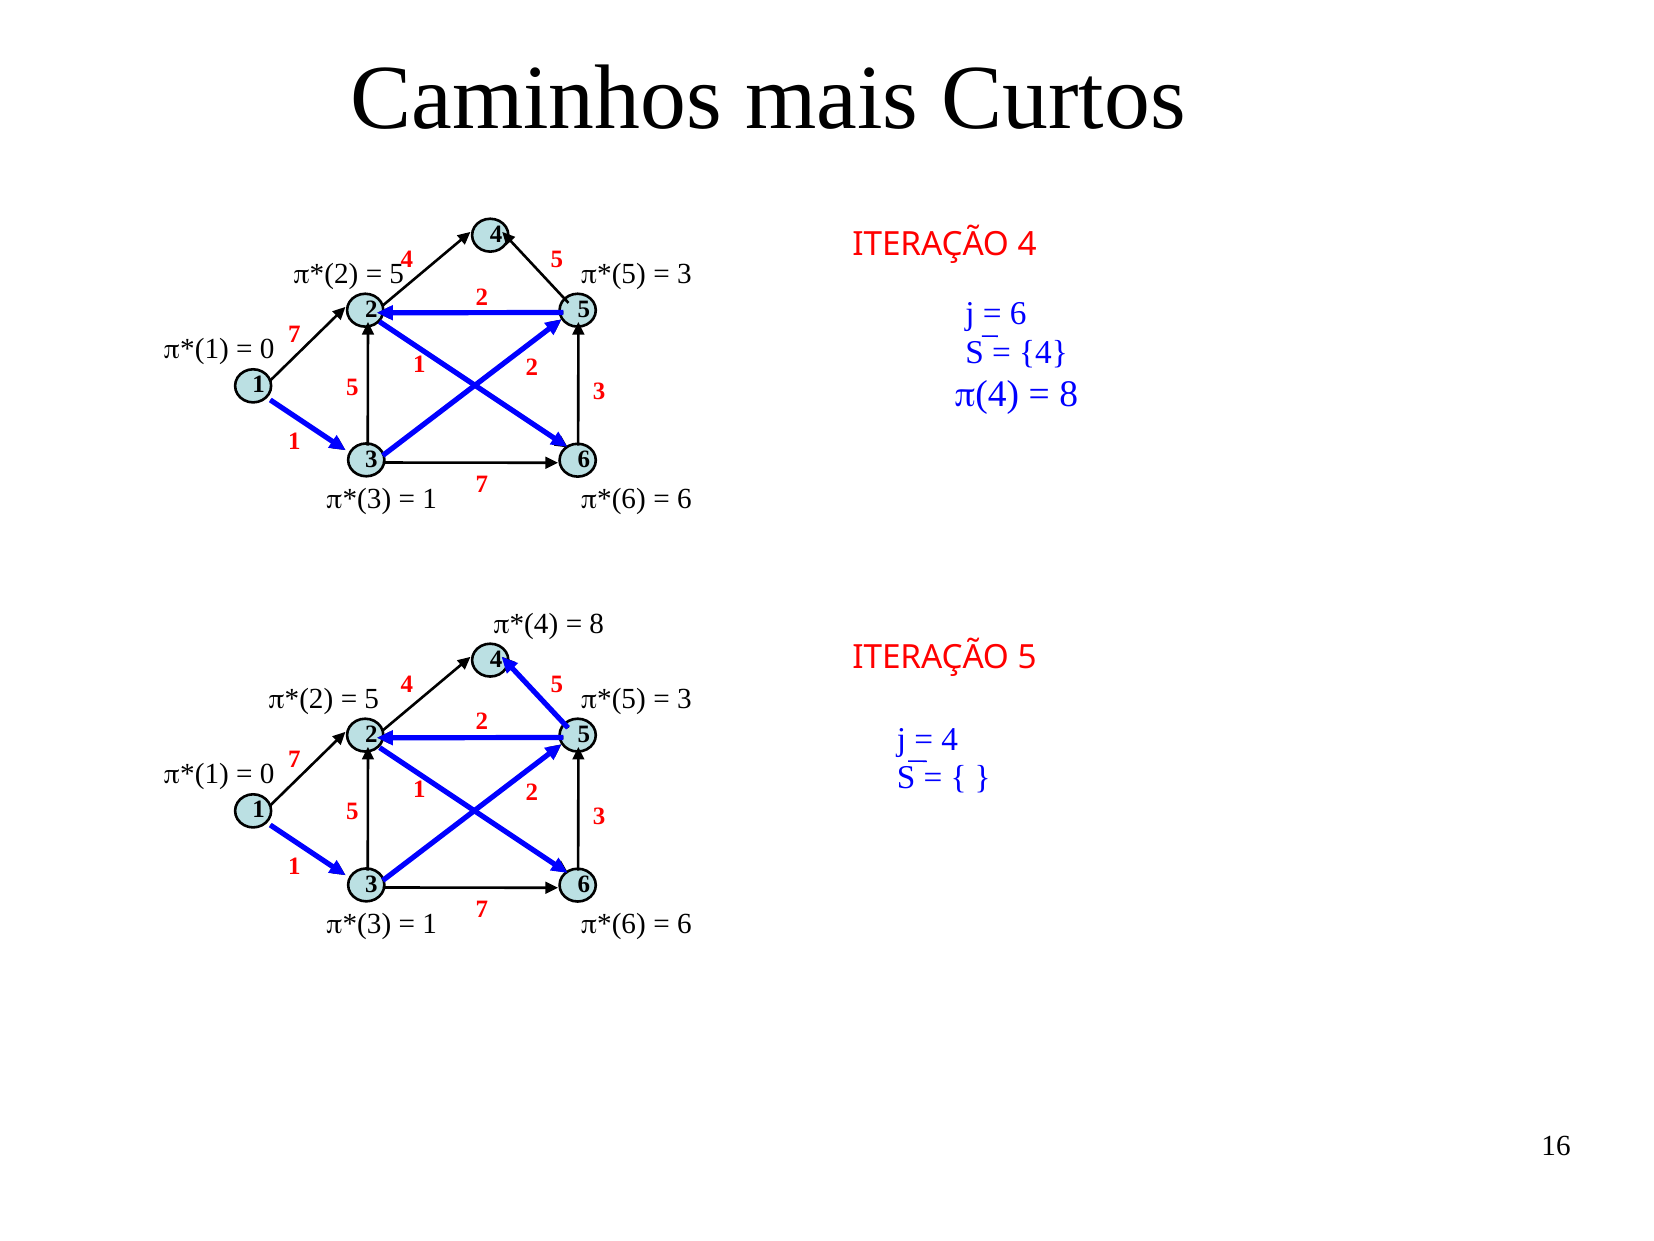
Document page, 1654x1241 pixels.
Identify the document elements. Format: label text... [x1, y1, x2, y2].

text_box 2 [510, 345, 555, 389]
text_box *(5) = 3 [566, 674, 709, 723]
text_box 5 [370, 365, 375, 409]
text_box 5 [331, 365, 366, 409]
text_box 5 [535, 237, 580, 281]
text_box 1 [237, 362, 282, 406]
text_box 5 [562, 298, 607, 331]
text_box 1 [398, 342, 443, 386]
text_box 5 [535, 698, 543, 706]
text_box 1 [237, 787, 282, 831]
text_box ITERAÇÃO 5 [837, 624, 1063, 688]
text_box 4 [385, 237, 430, 281]
text_box 5 [331, 790, 366, 834]
text_box 1 [398, 767, 443, 811]
text_box *(3) = 1 [311, 899, 454, 948]
text_box 1 [417, 342, 443, 360]
text_box 5 [370, 790, 375, 834]
text_box 5 [535, 662, 580, 706]
text_box 7 [273, 312, 318, 356]
text_box 6 [562, 437, 607, 481]
title Caminhos mais Curtos [237, 38, 1300, 157]
text_box 1 [273, 419, 318, 463]
text_box 7 [460, 462, 505, 506]
text_box 1 [415, 767, 443, 786]
text_box 7 [299, 337, 318, 356]
text_box 7 [460, 887, 505, 931]
text_box ITERAÇÃO 4 [837, 212, 1063, 275]
text_box 3 [350, 862, 394, 906]
text_box 2 [460, 699, 505, 735]
text_box 2 [510, 345, 522, 354]
text_box *(1) = 0 [149, 749, 292, 798]
text_box j = 6 S = {4} [950, 287, 1123, 380]
text_box 5 [562, 287, 566, 297]
text_box *(2) = 5 [253, 674, 397, 723]
text_box 4 [475, 637, 519, 681]
text_box *(1) = 0 [149, 324, 292, 373]
text_box *(4) = 8 [478, 599, 622, 648]
text_box *(2) = 5 [278, 249, 422, 298]
text_box 2 [510, 770, 555, 814]
text_box 4 [385, 662, 430, 706]
text_box 7 [273, 737, 318, 781]
text_box *(6) = 6 [566, 474, 709, 523]
text_box 5 [562, 723, 607, 756]
text_box 4 [475, 212, 519, 256]
text_box *(5) = 3 [566, 249, 709, 298]
text_box *(3) = 1 [311, 474, 454, 523]
text_box 1 [306, 419, 318, 427]
text_box 2 [350, 298, 394, 331]
text_box 7 [299, 762, 318, 781]
text_box j = 4 S = { } [882, 712, 1063, 805]
text_box 2 [460, 274, 505, 310]
text_box 6 [562, 862, 607, 906]
text_box 2 [350, 723, 394, 756]
text_box 2 [510, 770, 522, 779]
text_box 1 [305, 844, 318, 853]
text_box 3 [580, 369, 622, 413]
text_box (4) = 8 [940, 364, 1110, 422]
text_box 3 [580, 794, 622, 838]
text_box *(6) = 6 [566, 899, 709, 948]
text_box 3 [350, 437, 394, 481]
text_box 1 [273, 844, 318, 888]
